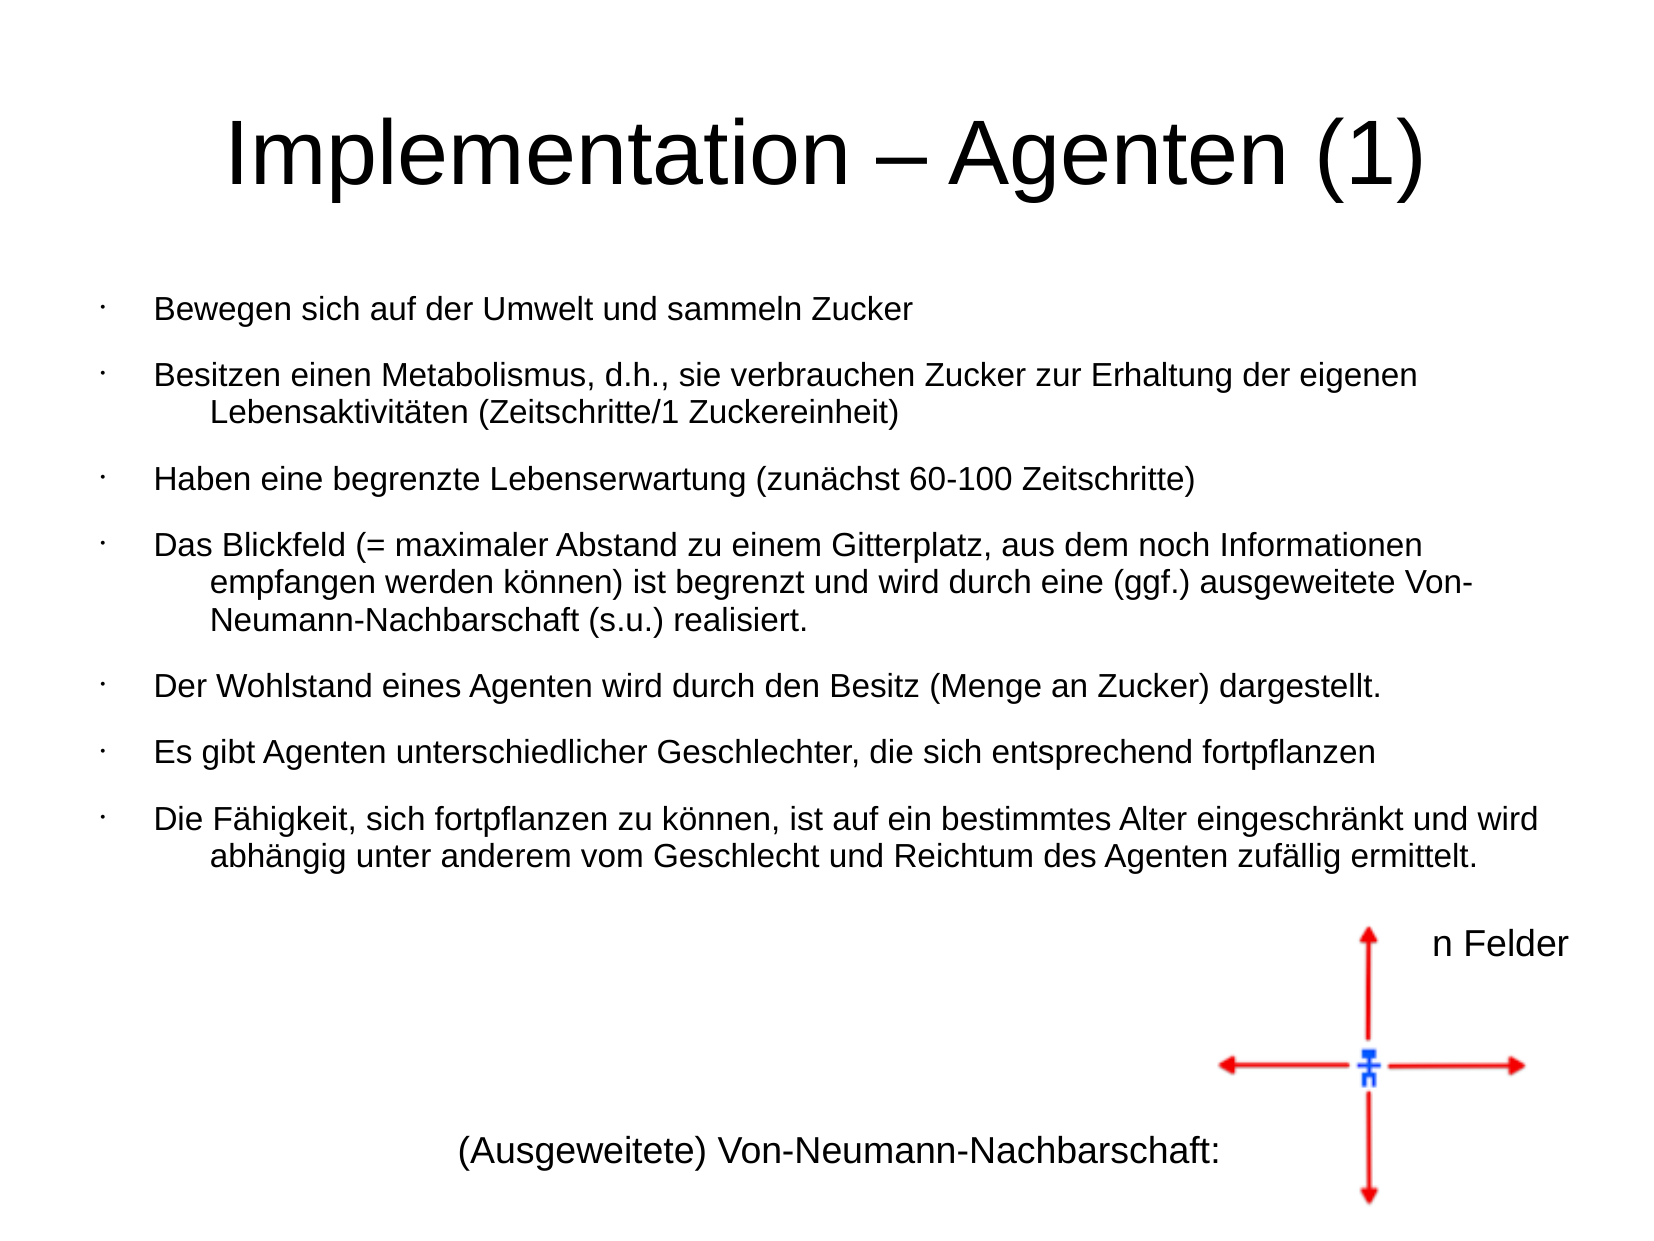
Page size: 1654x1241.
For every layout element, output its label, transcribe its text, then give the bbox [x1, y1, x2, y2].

list Bewegen sich auf der Umwelt und sammeln Zucker Besitzen einen Metabolismus, d.h., sie verbrauchen Zucker zur Erhaltung der eigenen Lebensaktivitäten (Zeitschritte/1 Zuckereinheit) Haben eine begrenzte Lebenserwartung (zunächst 60-100 Zeitschritte) Das Blickfeld (= maximaler Abstand zu einem Gitterplatz, aus dem noch Informationen empfangen werden können) ist begrenzt und wird durch eine (ggf.) ausgeweitete Von-Neumann-Nachbarschaft (s.u.) realisiert. Der Wohlstand eines Agenten wird durch den Besitz (Menge an Zucker) dargestellt. Es gibt Agenten unterschiedlicher Geschlechter, die sich entsprechend fortpflanzen Die Fähigkeit, sich fortpflanzen zu können, ist auf ein bestimmtes Alter eingeschränkt und wird abhängig unter anderem vom Geschlecht und Reichtum des Agenten zufällig ermittelt. [82, 290, 1571, 916]
picture [1210, 915, 1536, 1212]
text_box n Felder [1417, 915, 1585, 973]
text_box (Ausgeweitete) Von-Neumann-Nachbarschaft: [442, 1122, 1236, 1179]
title Implementation – Agenten (1) [82, 56, 1571, 250]
